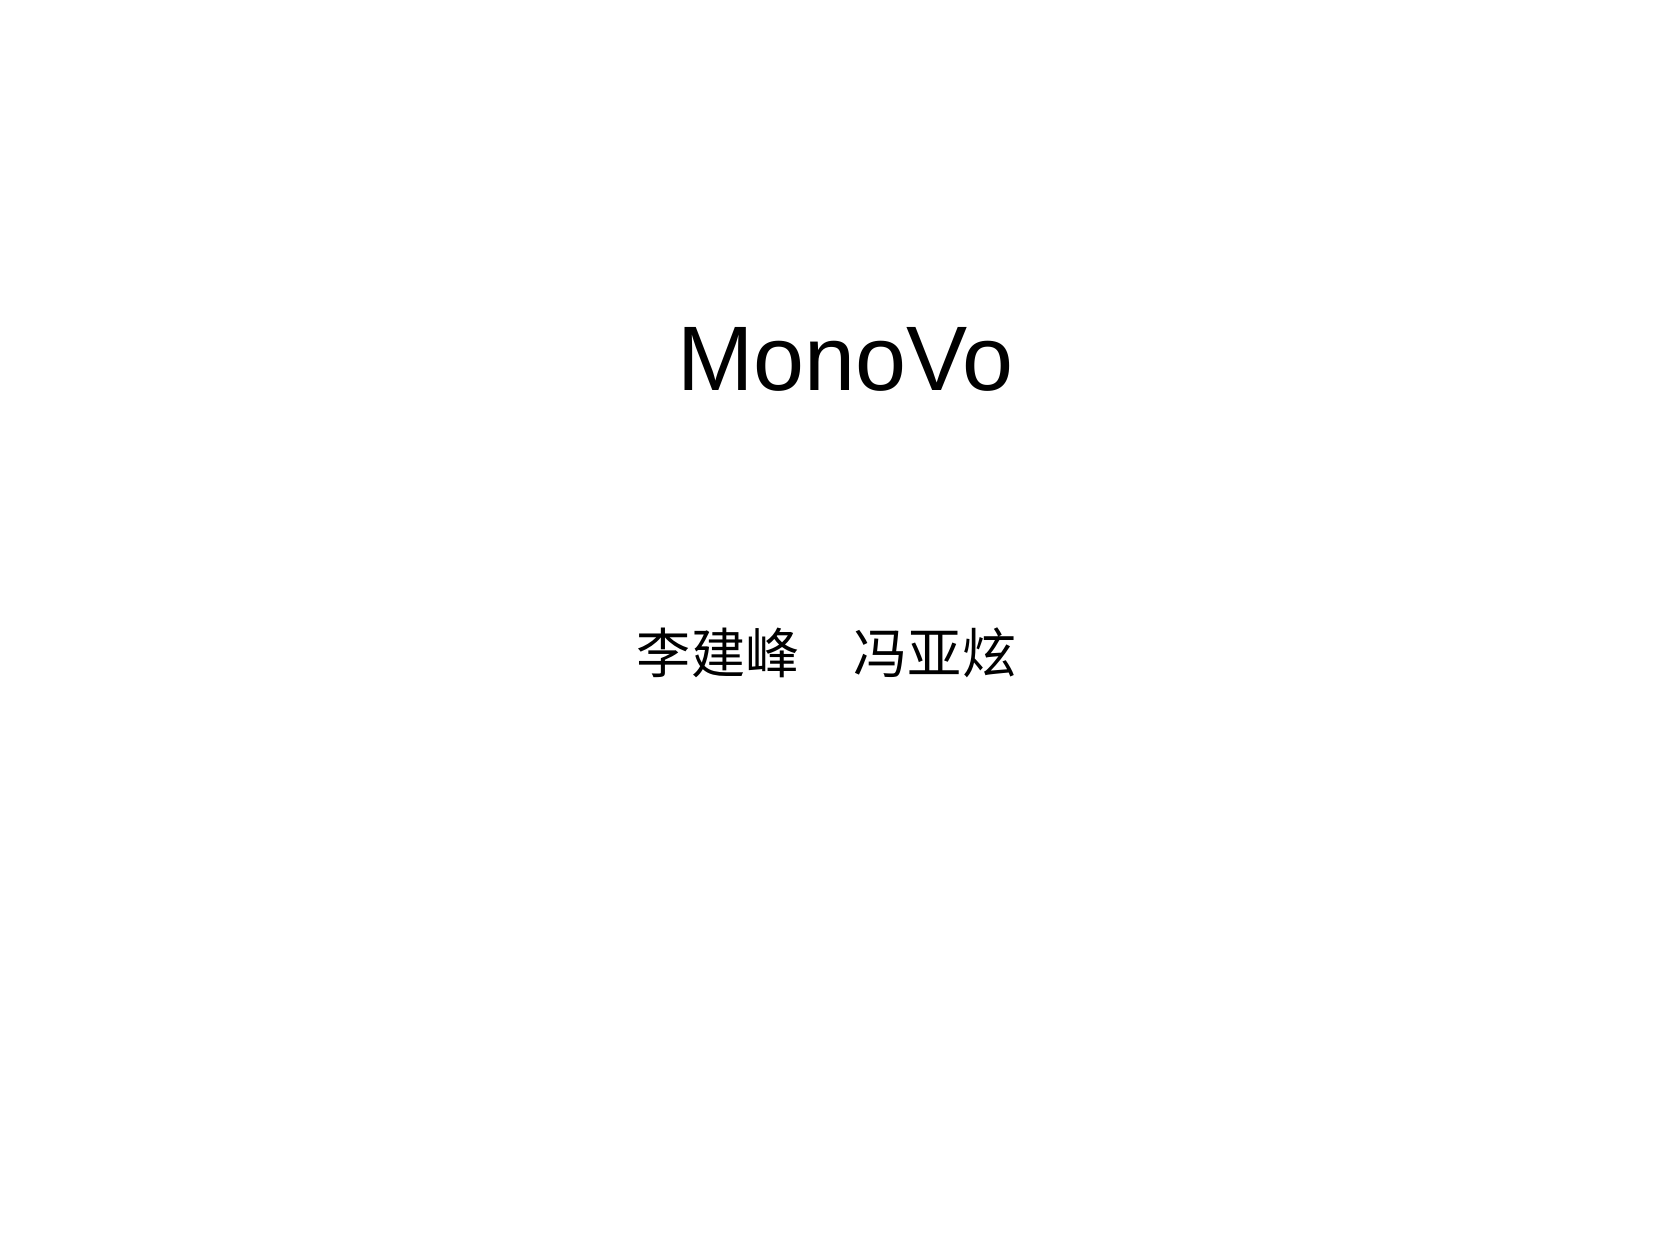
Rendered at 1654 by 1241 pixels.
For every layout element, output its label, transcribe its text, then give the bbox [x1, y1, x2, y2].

title MonoVo [101, 255, 1591, 463]
subtitle 李建峰 冯亚炫 [82, 290, 1571, 1010]
